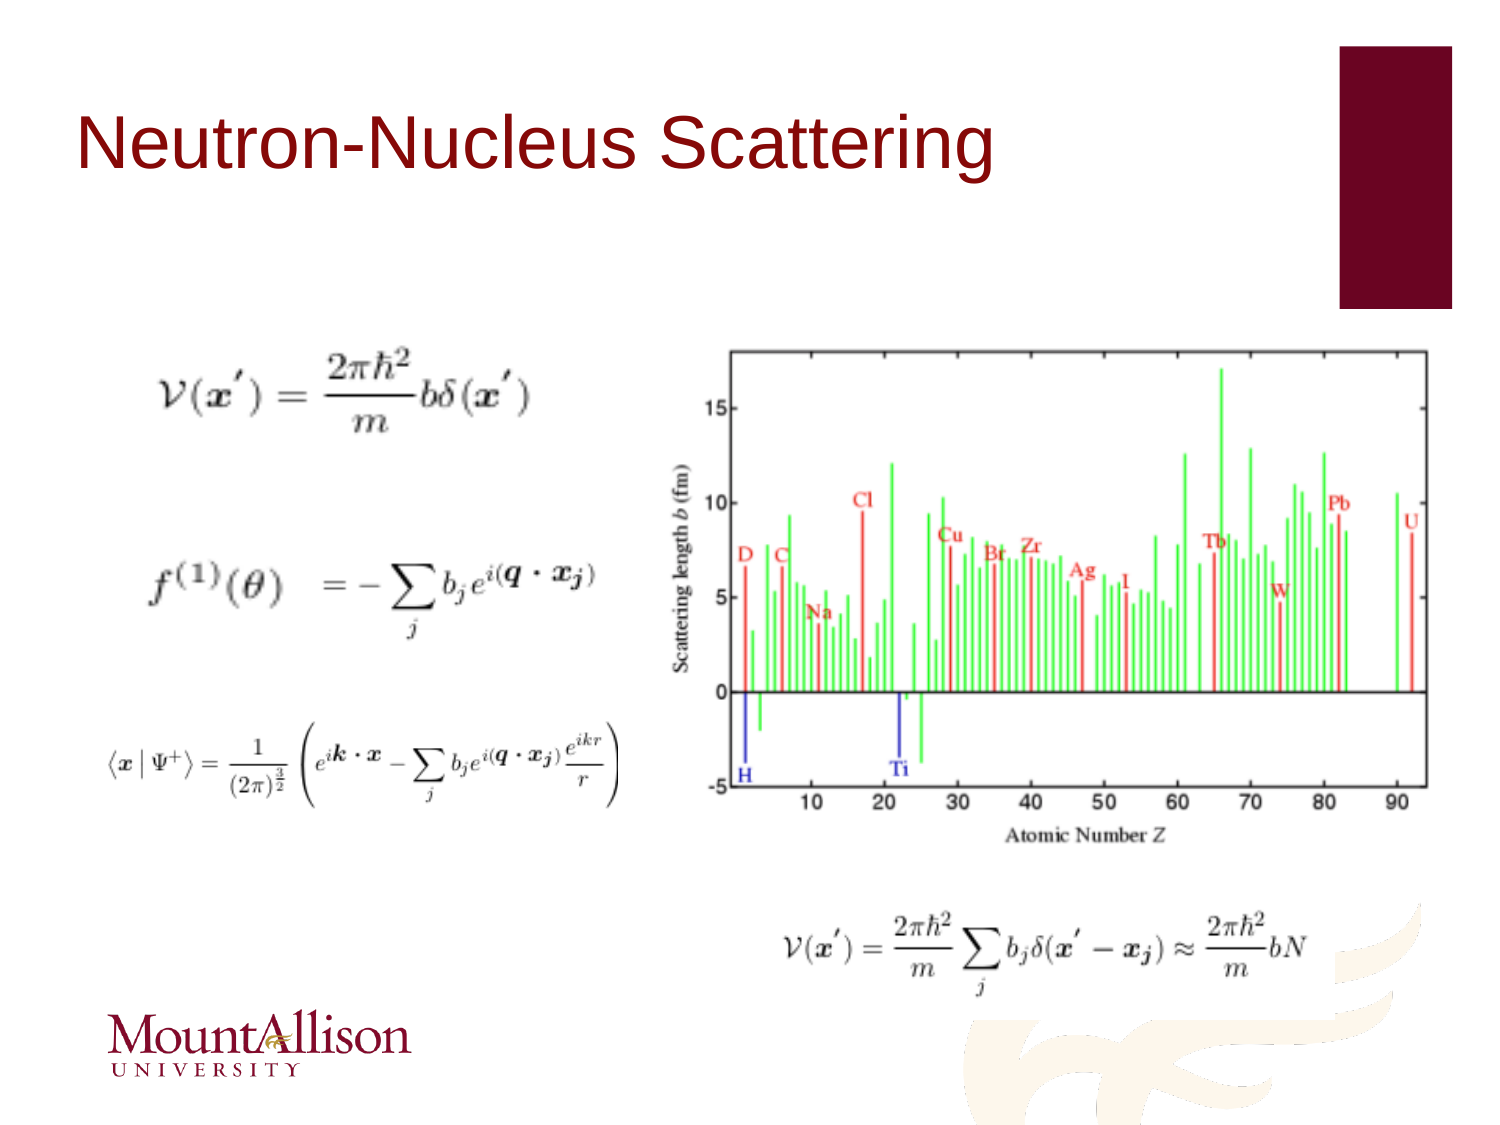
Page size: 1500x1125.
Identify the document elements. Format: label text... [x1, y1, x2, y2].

picture [94, 518, 296, 638]
picture [318, 543, 613, 650]
picture [82, 306, 615, 461]
picture [82, 330, 1500, 858]
picture [107, 897, 1423, 1125]
title Neutron-Nucleus Scattering [75, 44, 1425, 233]
